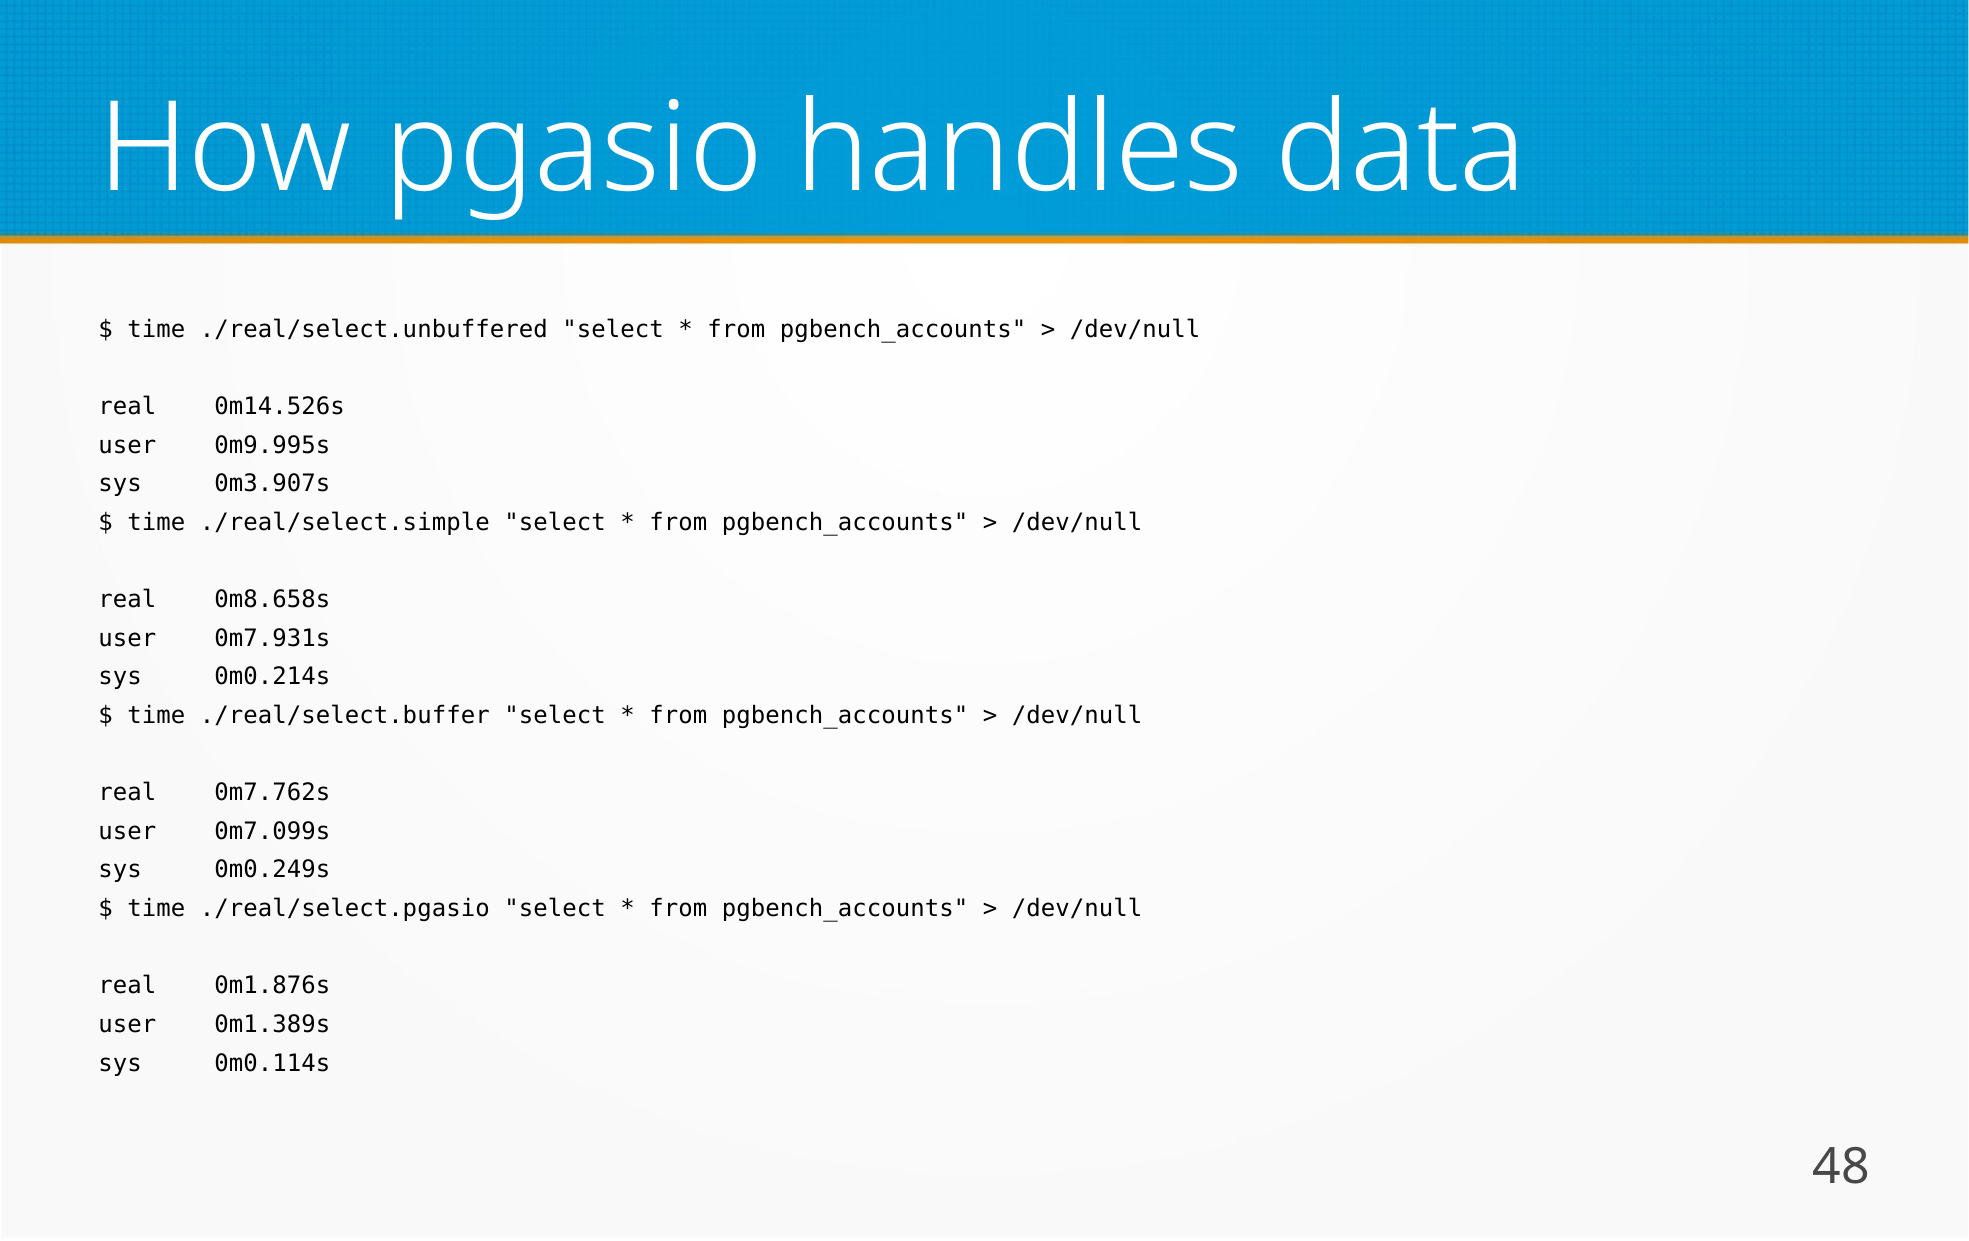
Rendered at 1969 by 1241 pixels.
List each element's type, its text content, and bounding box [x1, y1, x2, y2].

picture [0, 233, 1969, 1241]
list $ time ./real/select.unbuffered "select * from pgbench_accounts" > /dev/null real 0m14.526s user 0m9.995s sys 0m3.907s $ time ./real/select.simple "select * from pgbench_accounts" > /dev/null real 0m8.658s user 0m7.931s sys 0m0.214s $ time ./real/select.buffer "select * from pgbench_accounts" > /dev/null real 0m7.762s user 0m7.099s sys 0m0.249s $ time ./real/select.pgasio "select * from pgbench_accounts" > /dev/null real 0m1.876s user 0m1.389s sys 0m0.114s [98, 315, 1861, 1081]
title How pgasio handles data [98, 19, 1870, 227]
